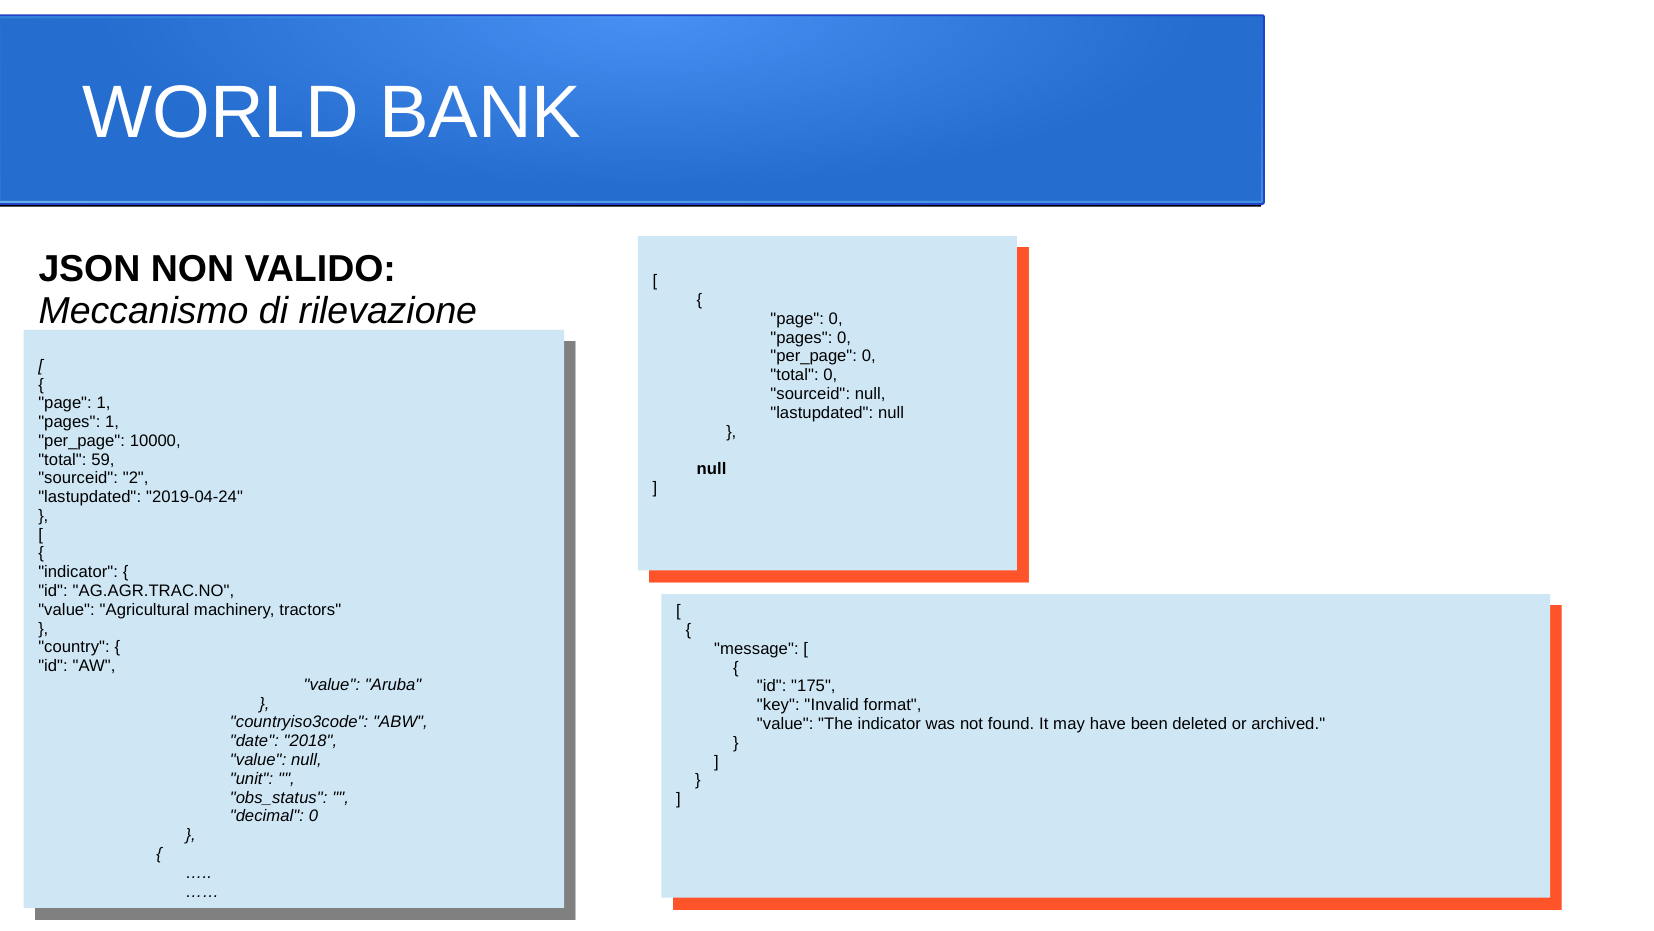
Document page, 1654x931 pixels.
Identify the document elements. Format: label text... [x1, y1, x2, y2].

text_box [ { "page": 0, "pages": 0, "per_page": 0, "total": 0, "sourceid": null, "lastupdated": null }, null ] [637, 236, 1017, 571]
title WORLD BANK [82, 35, 1235, 189]
text_box [ { "message": [ { "id": "175", "key": "Invalid format", "value": "The indicator was not found. It may have been deleted or archived." } ] } ] [661, 594, 1551, 898]
text_box JSON NON VALIDO: Meccanismo di rilevazione [23, 240, 576, 341]
text_box [ { "page": 1, "pages": 1, "per_page": 10000, "total": 59, "sourceid": "2", "lastupdated": "2019-04-24" }, [ { "indicator": { "id": "AG.AGR.TRAC.NO", "value": "Agricultural machinery, tractors" }, "country": { "id": "AW", "value": "Aruba" }, "countryiso3code": "ABW", "date": "2018", "value": null, "unit": "", "obs_status": "", "decimal": 0 }, { ….. …… [23, 329, 565, 908]
